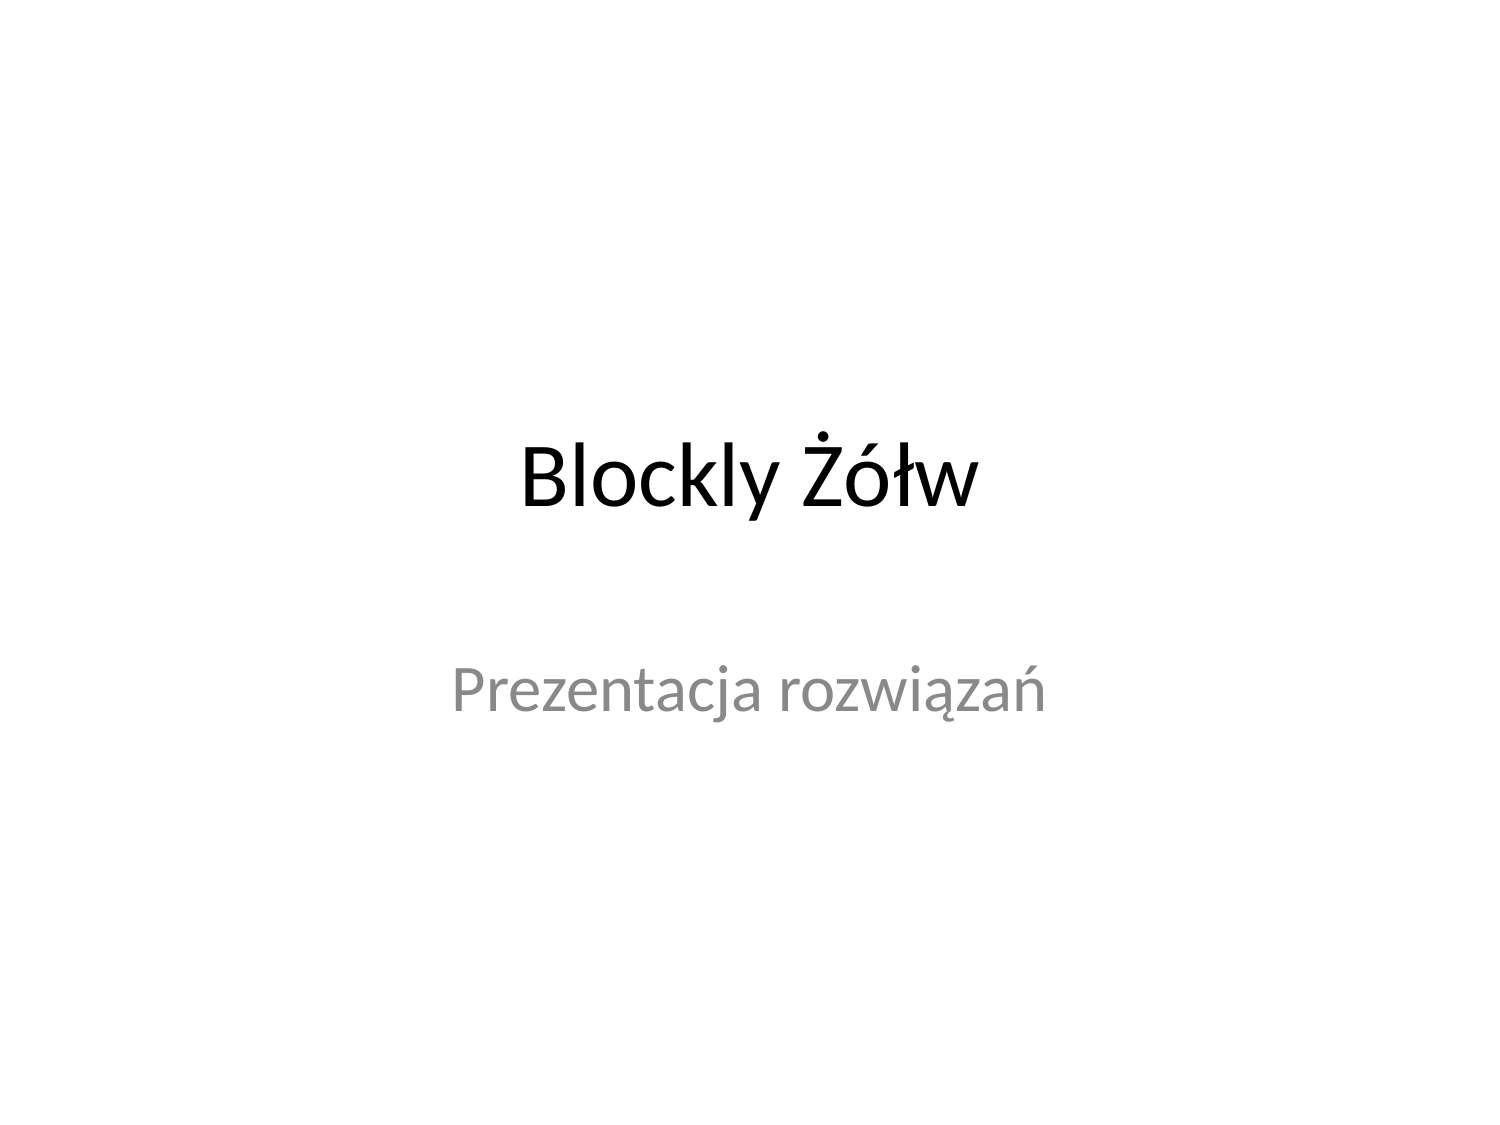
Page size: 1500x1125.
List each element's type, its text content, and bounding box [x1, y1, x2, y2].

subtitle Prezentacja rozwiązań [225, 637, 1276, 925]
title Blockly Żółw [112, 349, 1388, 591]
